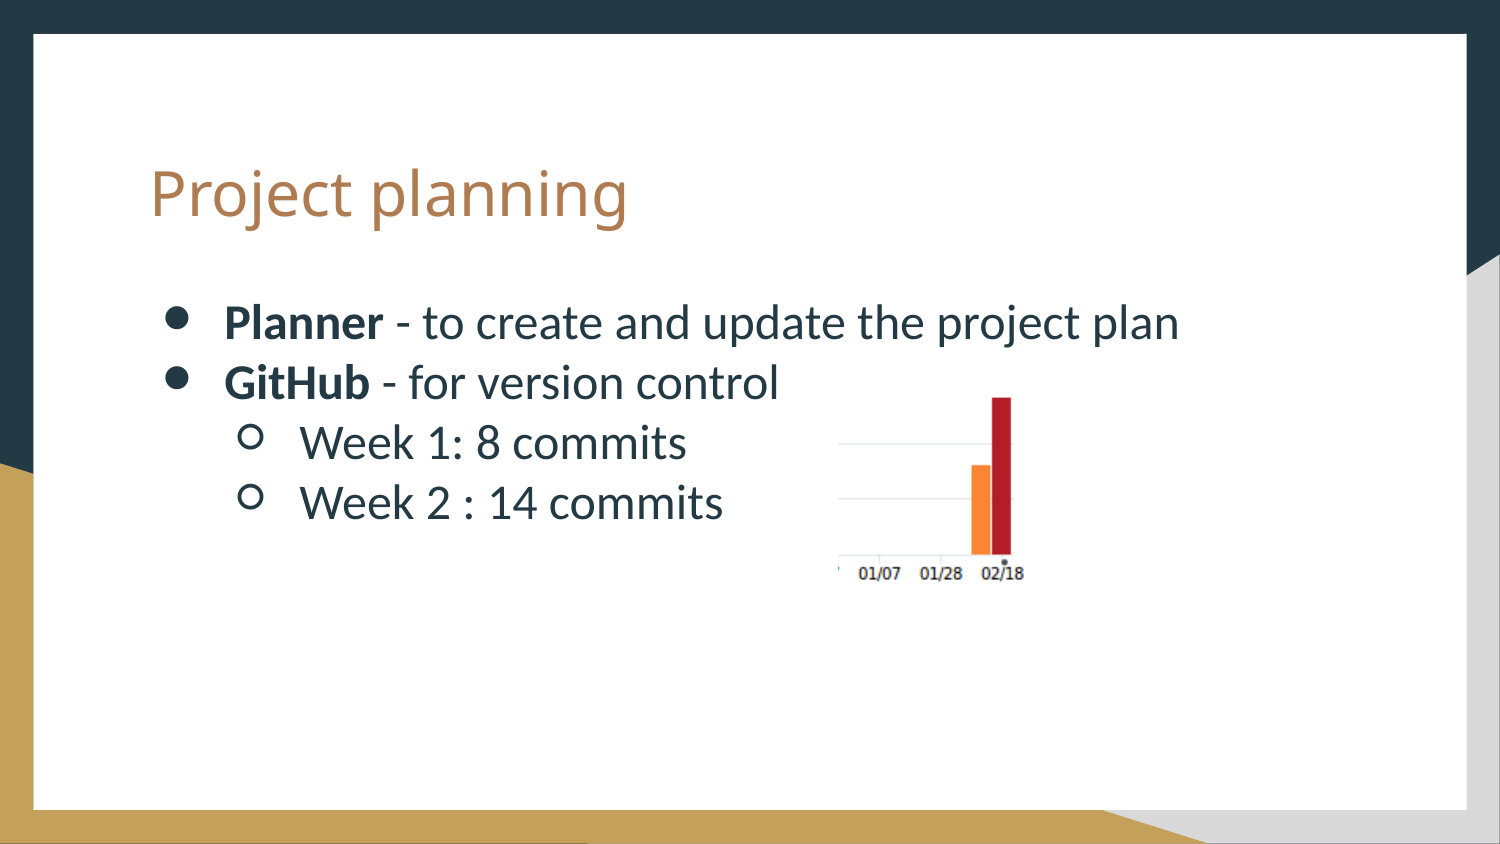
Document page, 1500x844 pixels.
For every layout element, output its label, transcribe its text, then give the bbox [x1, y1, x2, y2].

title Project planning [134, 138, 1366, 274]
picture [838, 376, 1071, 583]
list Planner - to create and update the project plan GitHub - for version control Week 1: 8 commits Week 2 : 14 commits [134, 274, 1366, 729]
